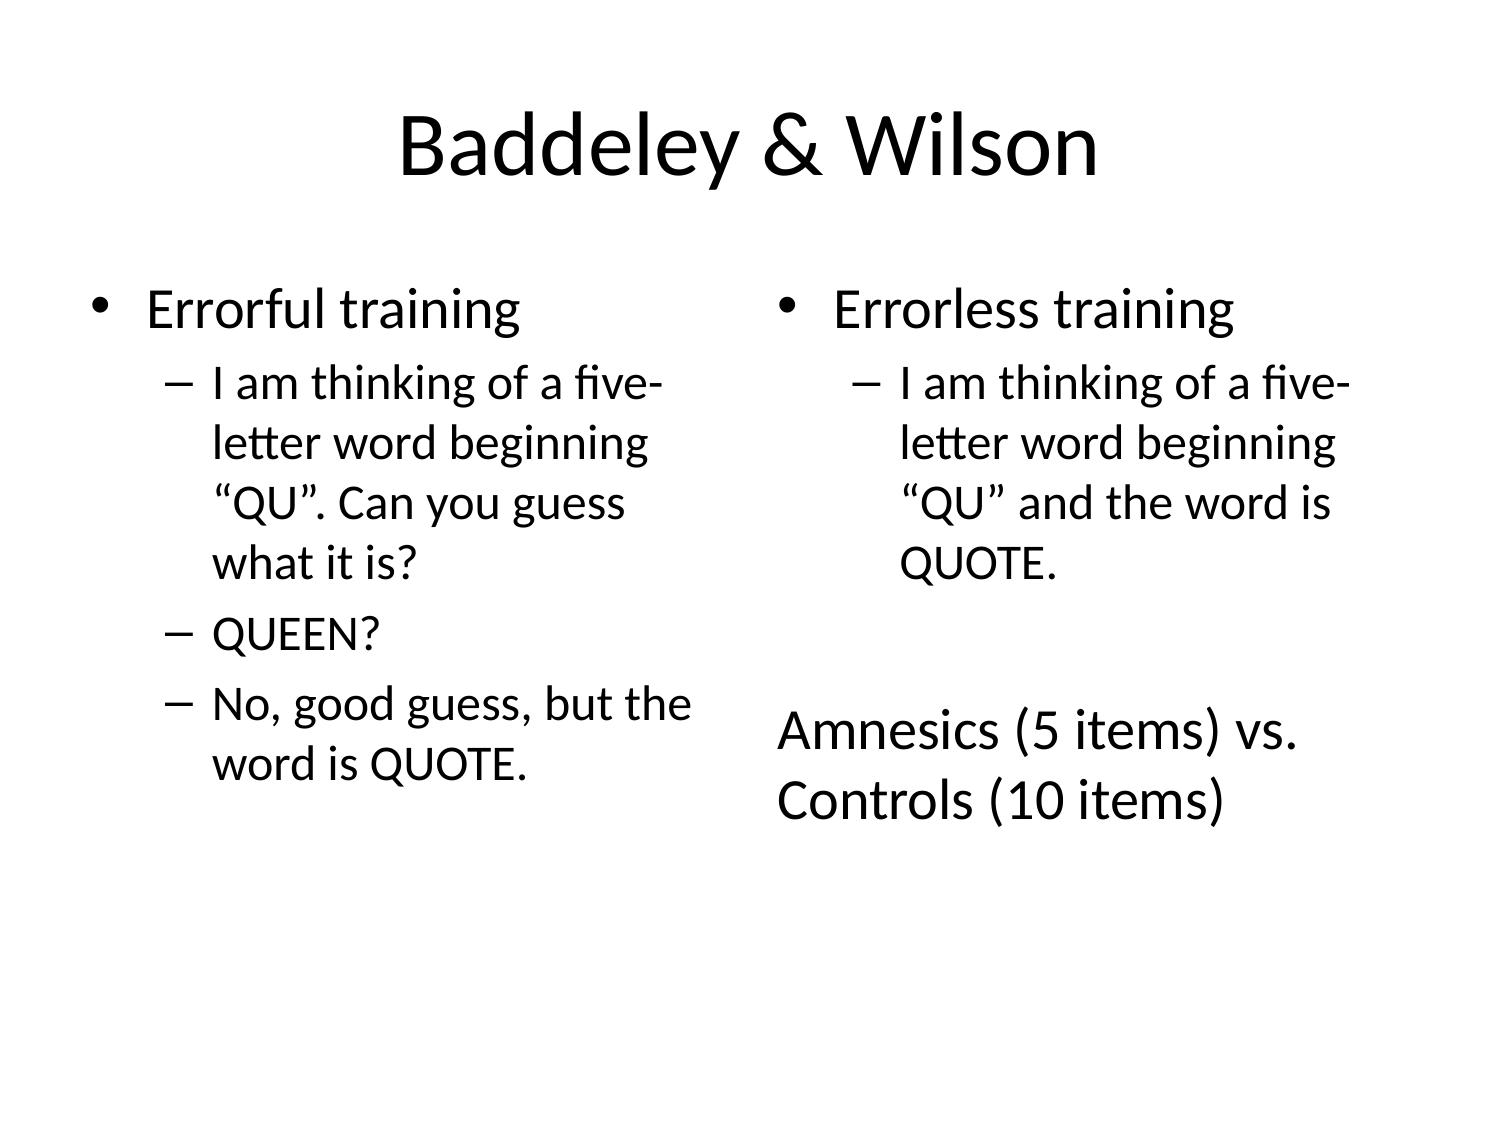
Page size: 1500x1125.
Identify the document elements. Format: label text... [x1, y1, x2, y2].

list Errorless training I am thinking of a five-letter word beginning “QU” and the word is QUOTE. Amnesics (5 items) vs. Controls (10 items) [762, 262, 1425, 1005]
title Baddeley & Wilson [75, 45, 1425, 233]
list Errorful training I am thinking of a five-letter word beginning “QU”. Can you guess what it is? QUEEN? No, good guess, but the word is QUOTE. [75, 262, 738, 1005]
